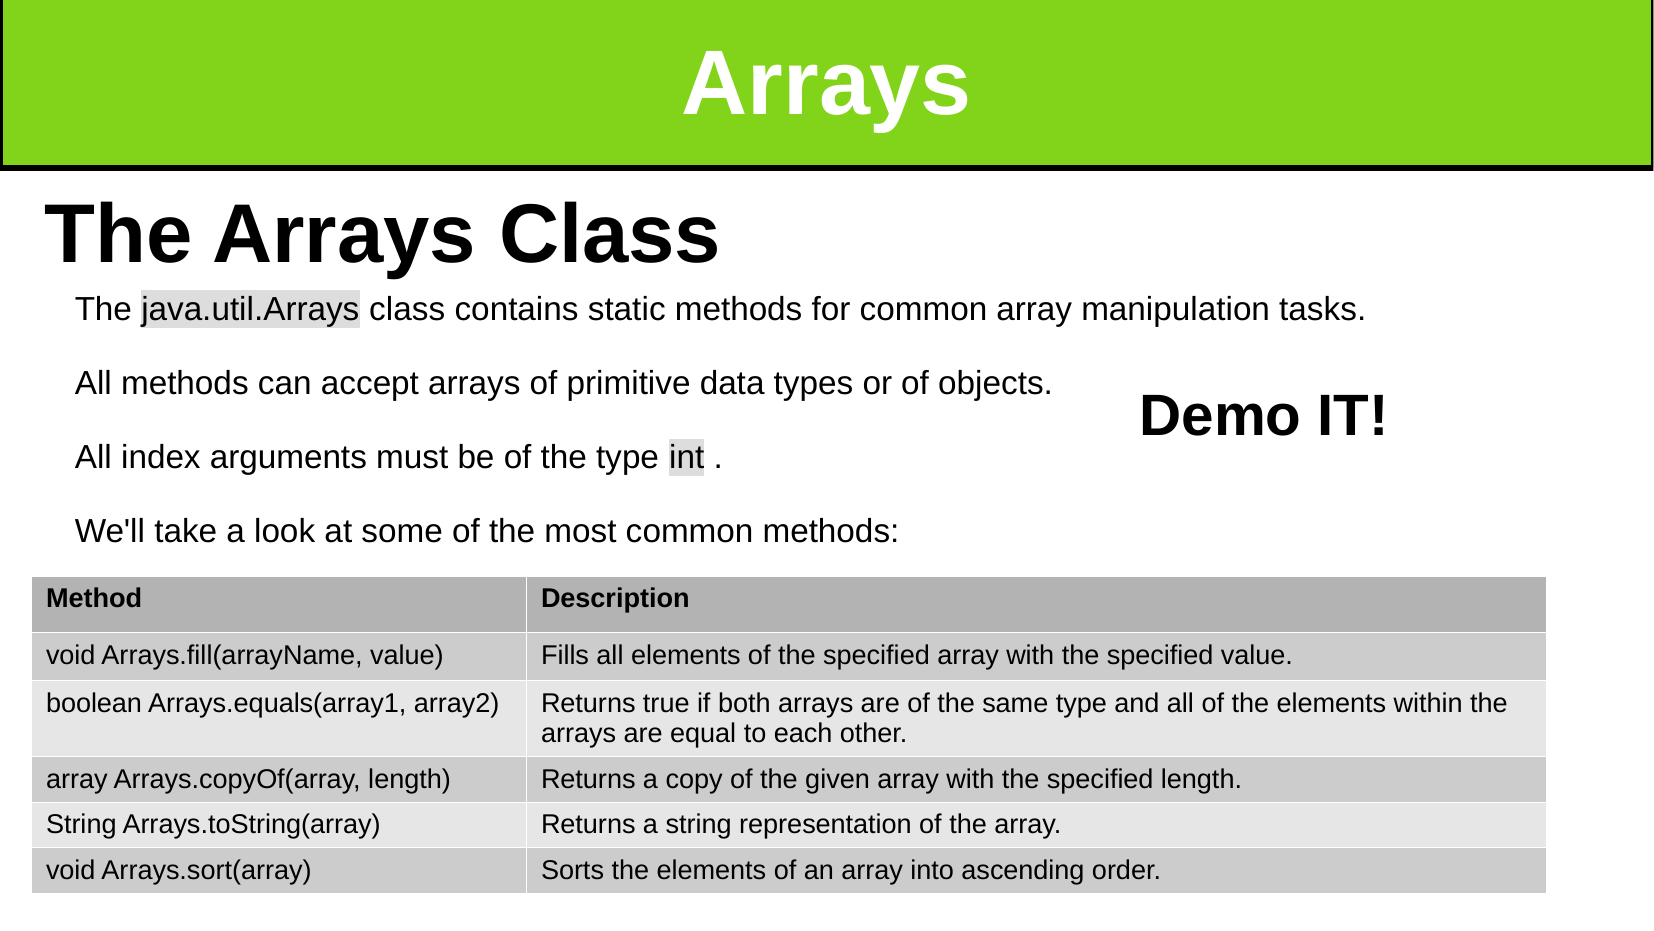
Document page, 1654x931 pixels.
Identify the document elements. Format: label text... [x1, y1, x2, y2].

table_cell Sorts the elements of an array into ascending order. [527, 848, 1546, 893]
title Arrays [0, 0, 1654, 169]
text_box The java.util.Arrays class contains static methods for common array manipulation tasks. All methods can accept arrays of primitive data types or of objects. All index arguments must be of the type int . We'll take a look at some of the most common methods: [59, 283, 1531, 558]
table_cell Returns true if both arrays are of the same type and all of the elements within the arrays are equal to each other. [527, 681, 1546, 756]
table_cell array Arrays.copyOf(array, length) [32, 757, 526, 802]
table_header Description [527, 577, 1546, 632]
text_box Demo IT! [1125, 375, 1501, 455]
table_header Method [32, 577, 526, 632]
table_cell boolean Arrays.equals(array1, array2) [32, 681, 526, 756]
table_cell void Arrays.sort(array) [32, 848, 526, 893]
table_cell Fills all elements of the specified array with the specified value. [527, 633, 1546, 680]
table_cell void Arrays.fill(arrayName, value) [32, 633, 526, 680]
table_cell Returns a string representation of the array. [527, 803, 1546, 847]
table_cell String Arrays.toString(array) [32, 803, 526, 847]
table_cell Returns a copy of the given array with the specified length. [527, 757, 1546, 802]
text_box The Arrays Class [29, 179, 1321, 301]
